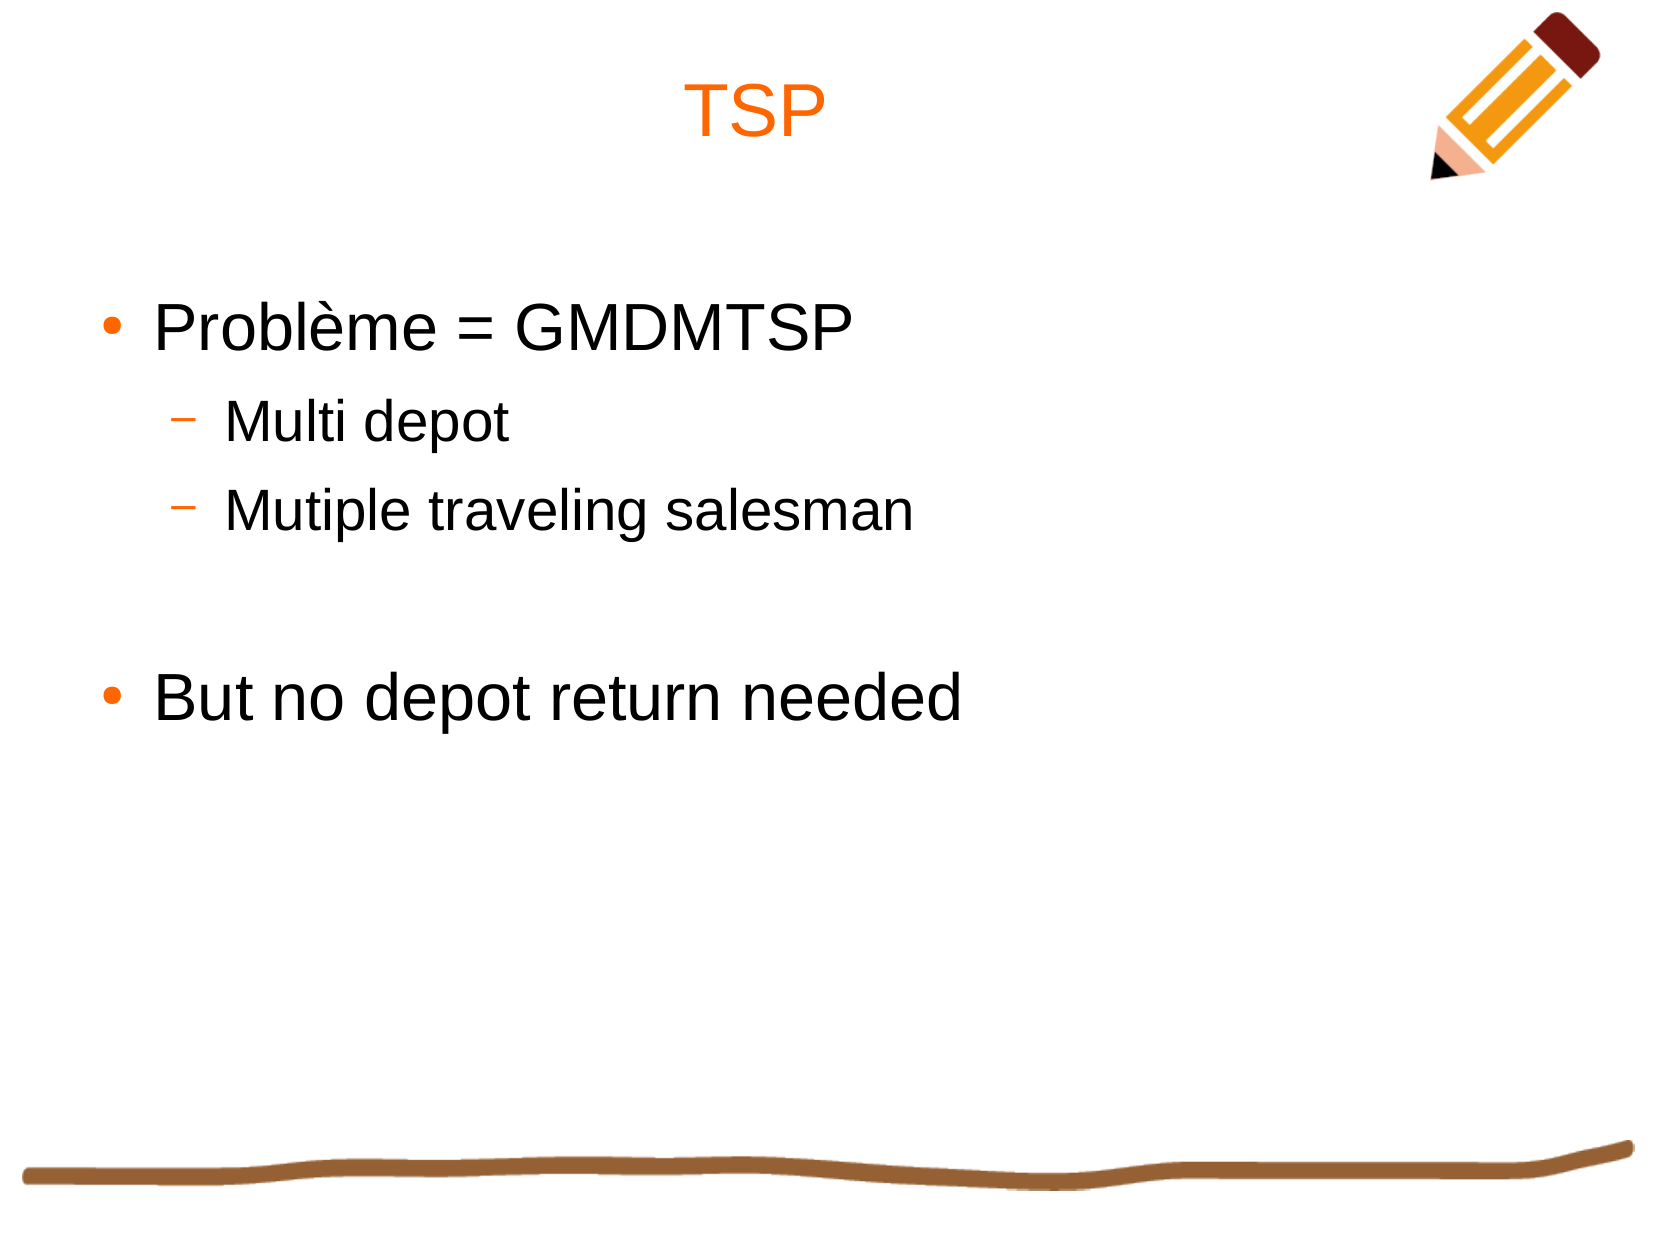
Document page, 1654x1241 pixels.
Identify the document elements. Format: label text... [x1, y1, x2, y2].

title TSP [82, 49, 1430, 172]
picture [22, 1140, 1635, 1191]
list Problème = GMDMTSP Multi depot Mutiple traveling salesman But no depot return needed [82, 290, 1571, 1122]
picture [1430, 12, 1601, 181]
